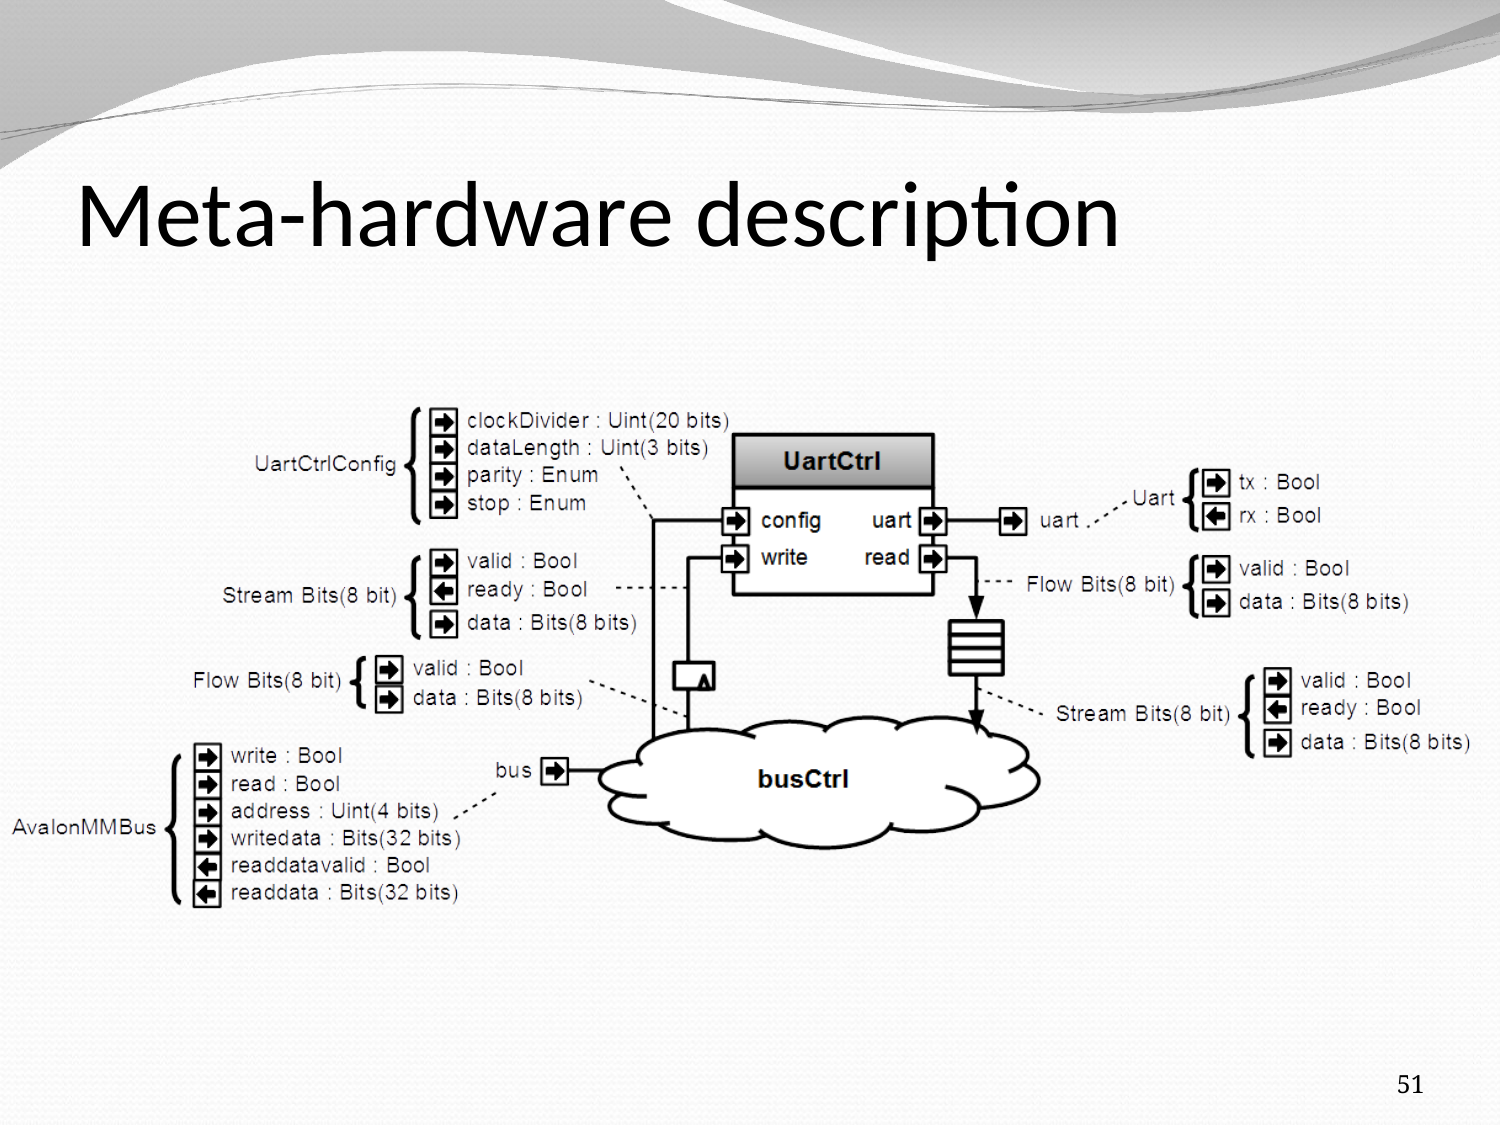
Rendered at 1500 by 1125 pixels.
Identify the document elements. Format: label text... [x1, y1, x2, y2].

title Meta-hardware description [75, 78, 1426, 266]
picture [0, 0, 1500, 1125]
text_box <numéro> [1299, 1042, 1426, 1103]
